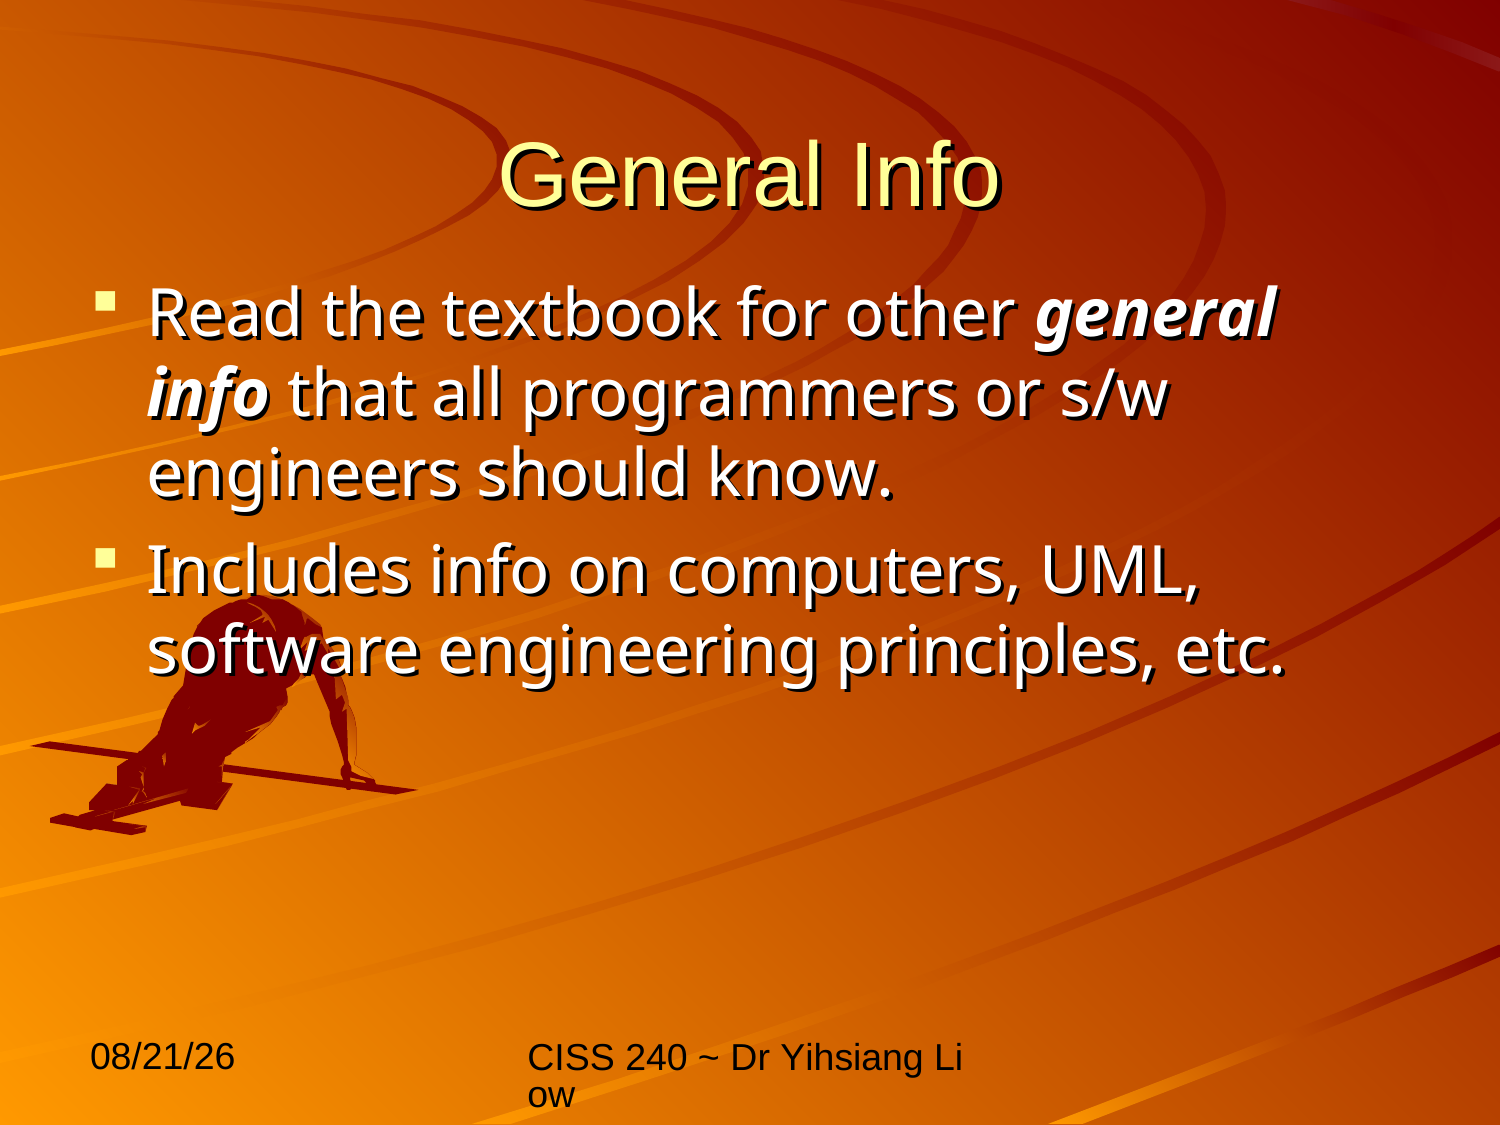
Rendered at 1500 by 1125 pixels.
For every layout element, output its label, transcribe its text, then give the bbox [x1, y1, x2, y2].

list Read the textbook for other general info that all programmers or s/w engineers should know. Includes info on computers, UML, software engineering principles, etc. [75, 262, 1426, 1006]
title General Info [75, 25, 1426, 233]
